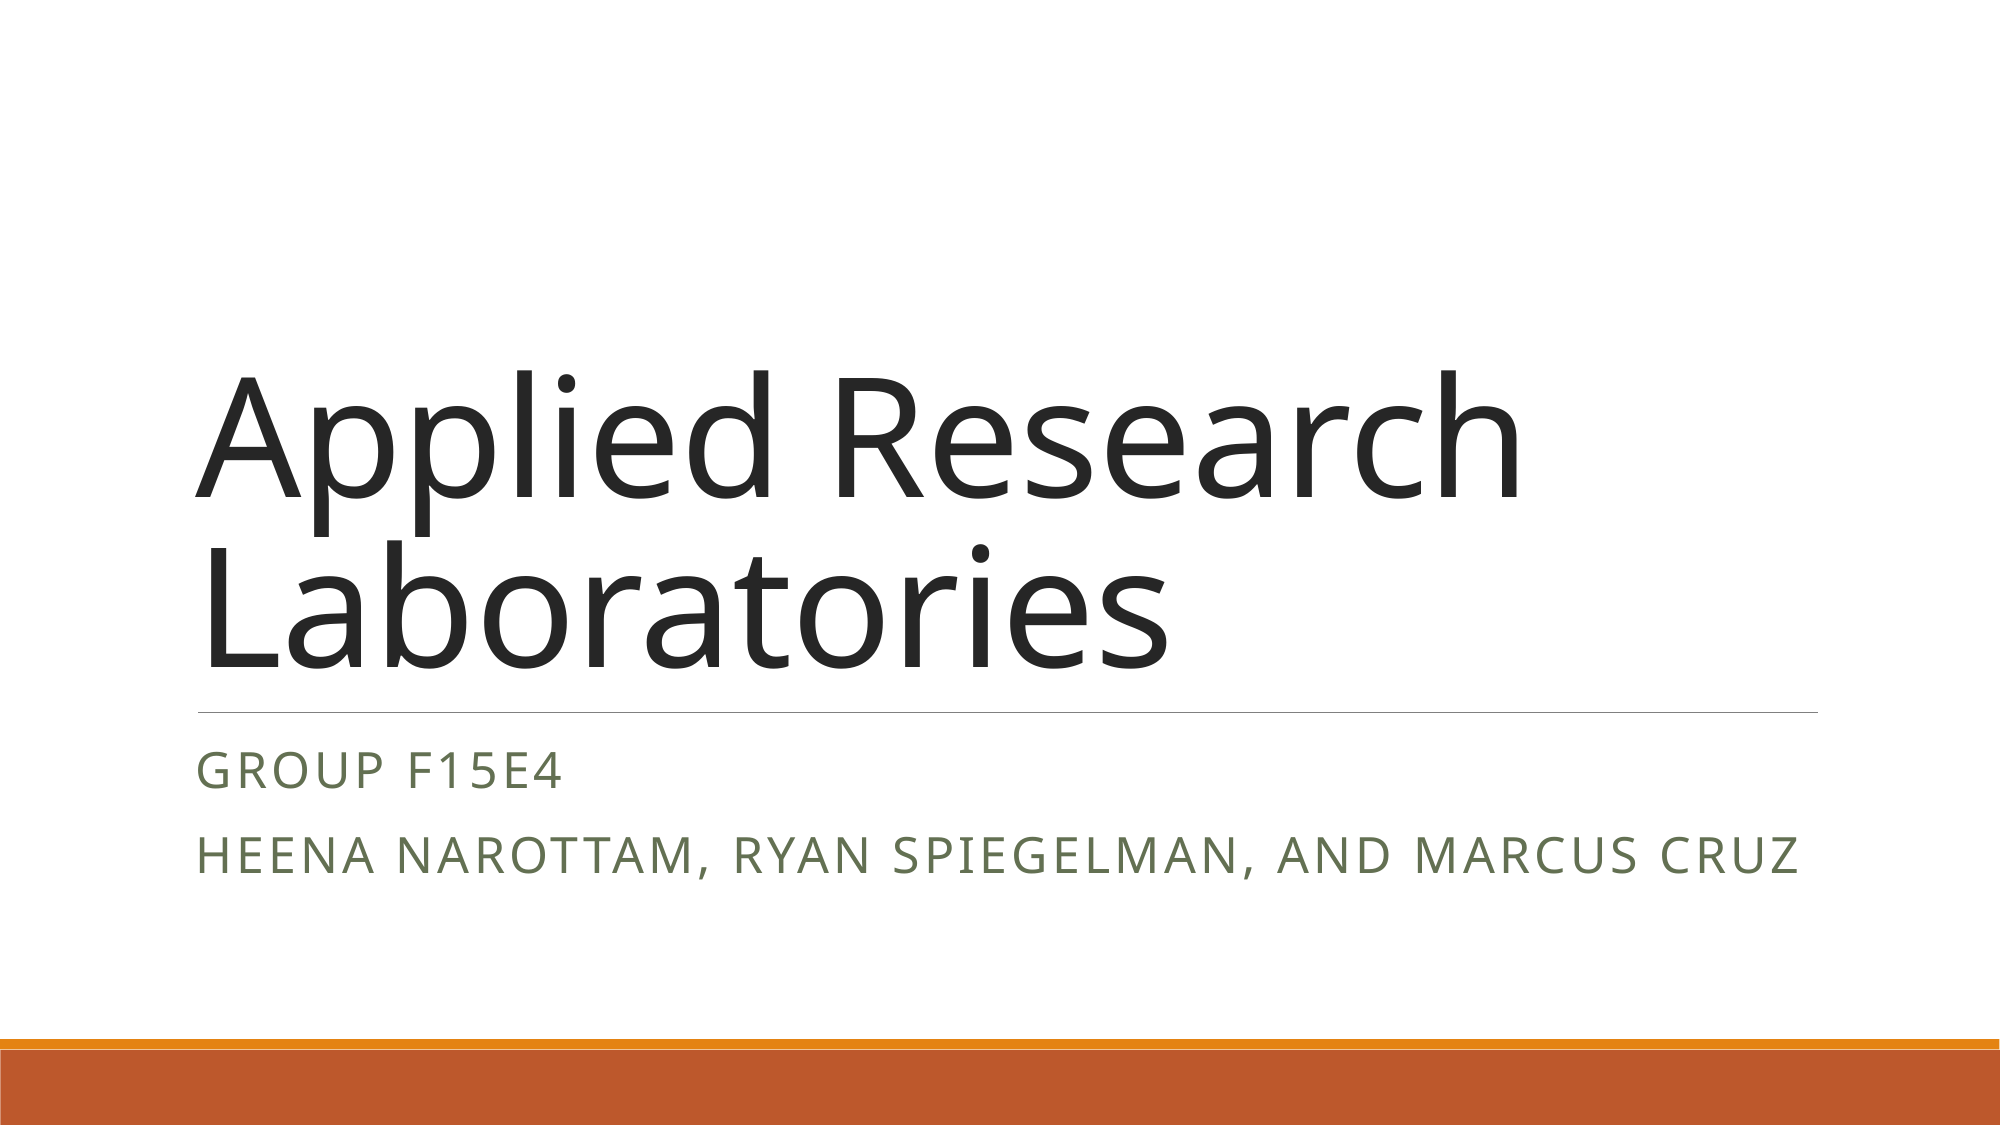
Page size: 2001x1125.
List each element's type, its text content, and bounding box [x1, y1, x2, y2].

title Applied Research Laboratories [180, 124, 1830, 710]
subtitle Group f15e4 Heena narottam, ryan spiegelman, and marcus cruz [180, 730, 1831, 919]
